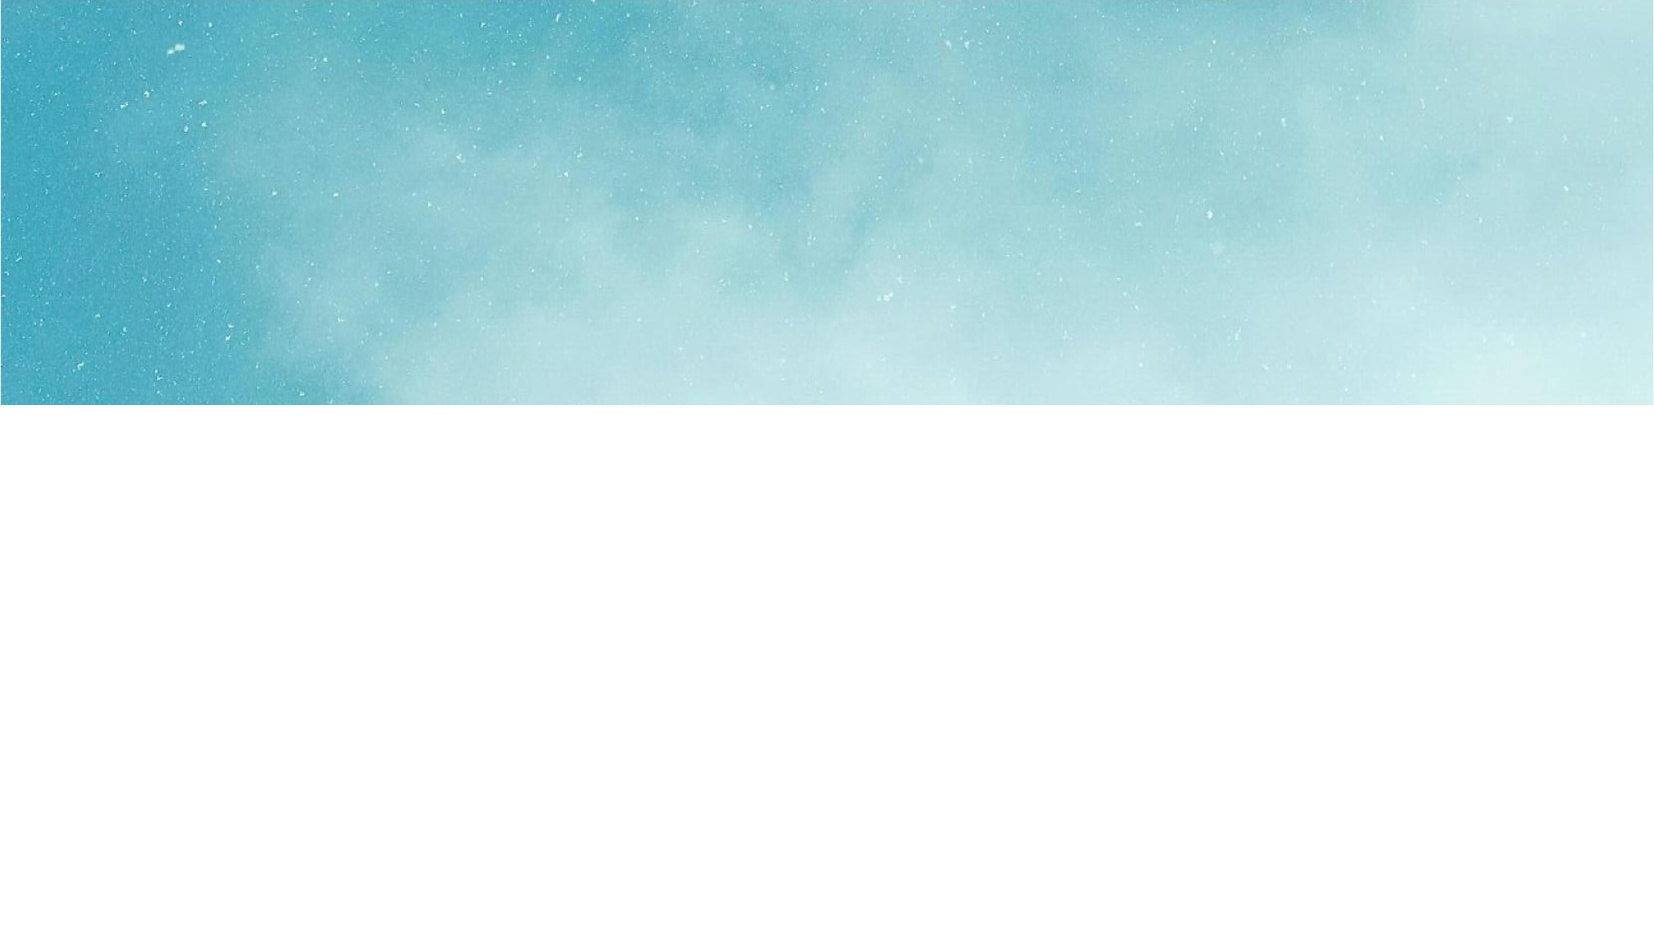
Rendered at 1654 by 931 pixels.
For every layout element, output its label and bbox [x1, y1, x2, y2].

picture [2, 1, 1653, 405]
